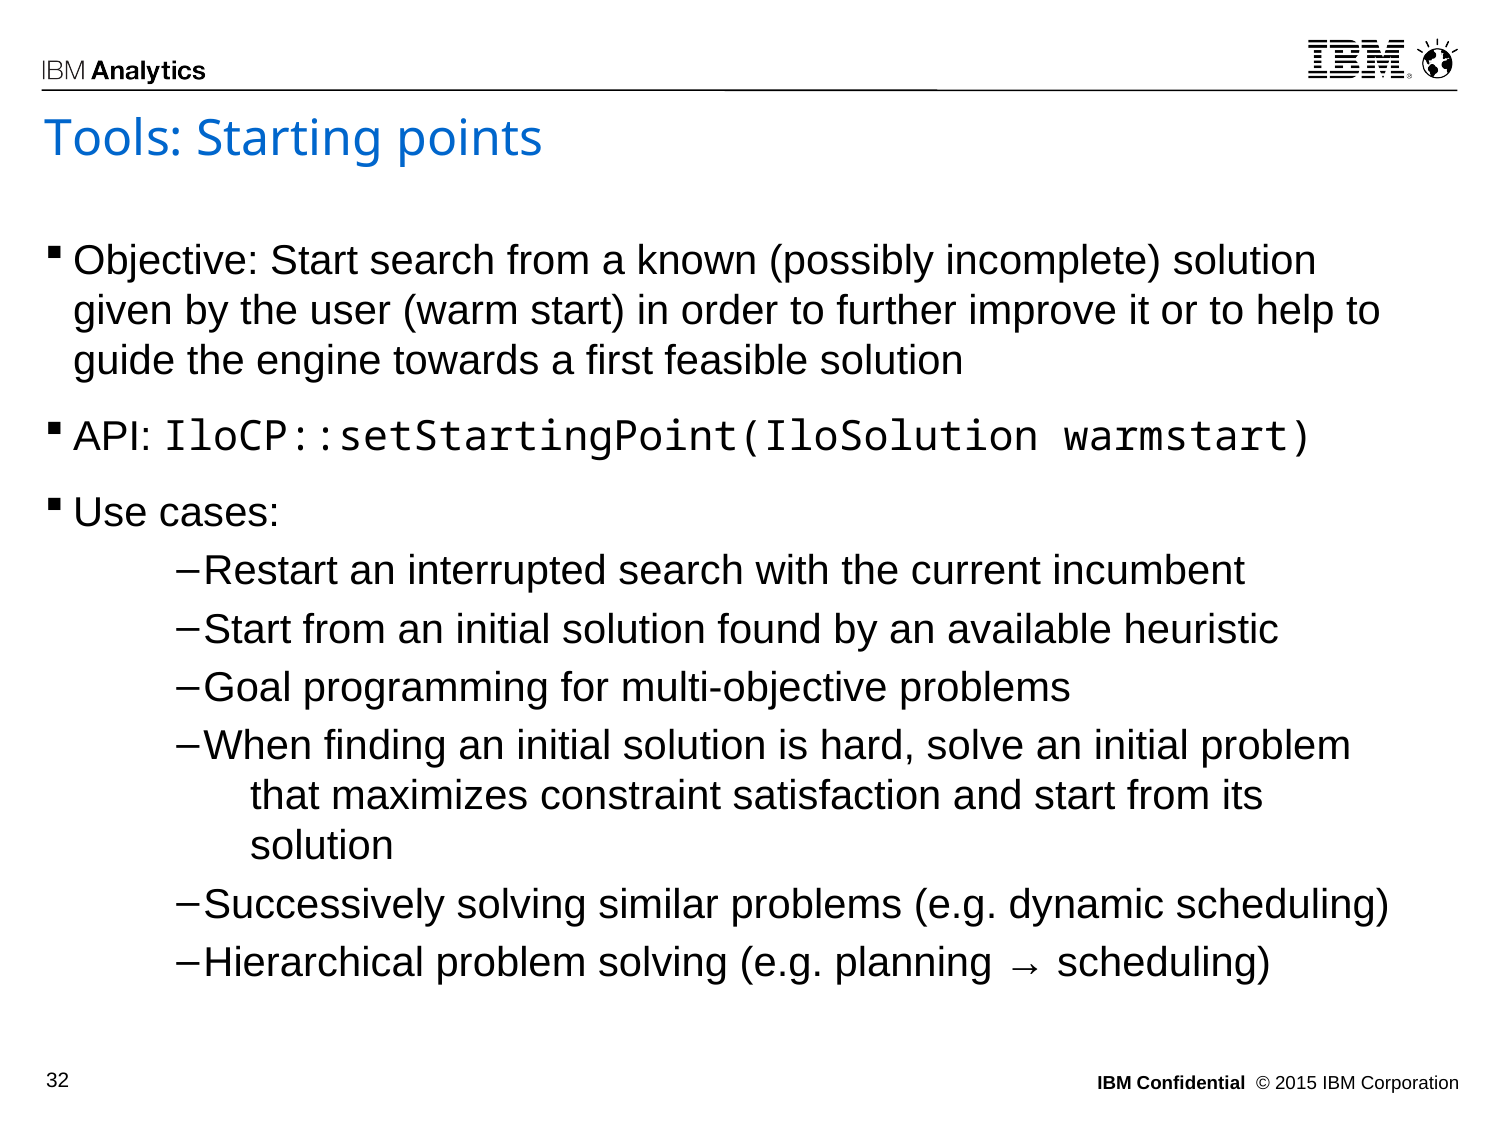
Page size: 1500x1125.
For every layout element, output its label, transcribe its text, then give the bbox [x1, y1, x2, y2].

picture [1294, 24, 1469, 91]
title Tools: Starting points [29, 97, 1500, 203]
picture [24, 42, 224, 99]
list Objective: Start search from a known (possibly incomplete) solution given by the user (warm start) in order to further improve it or to help to guide the engine towards a first feasible solution API: IloCP::setStartingPoint(IloSolution warmstart) Use cases: Restart an interrupted search with the current incumbent Start from an initial solution found by an available heuristic Goal programming for multi-objective problems When finding an initial solution is hard, solve an initial problem that maximizes constraint satisfaction and start from its solution Successively solving similar problems (e.g. dynamic scheduling) Hierarchical problem solving (e.g. planning → scheduling) [30, 224, 1426, 1066]
